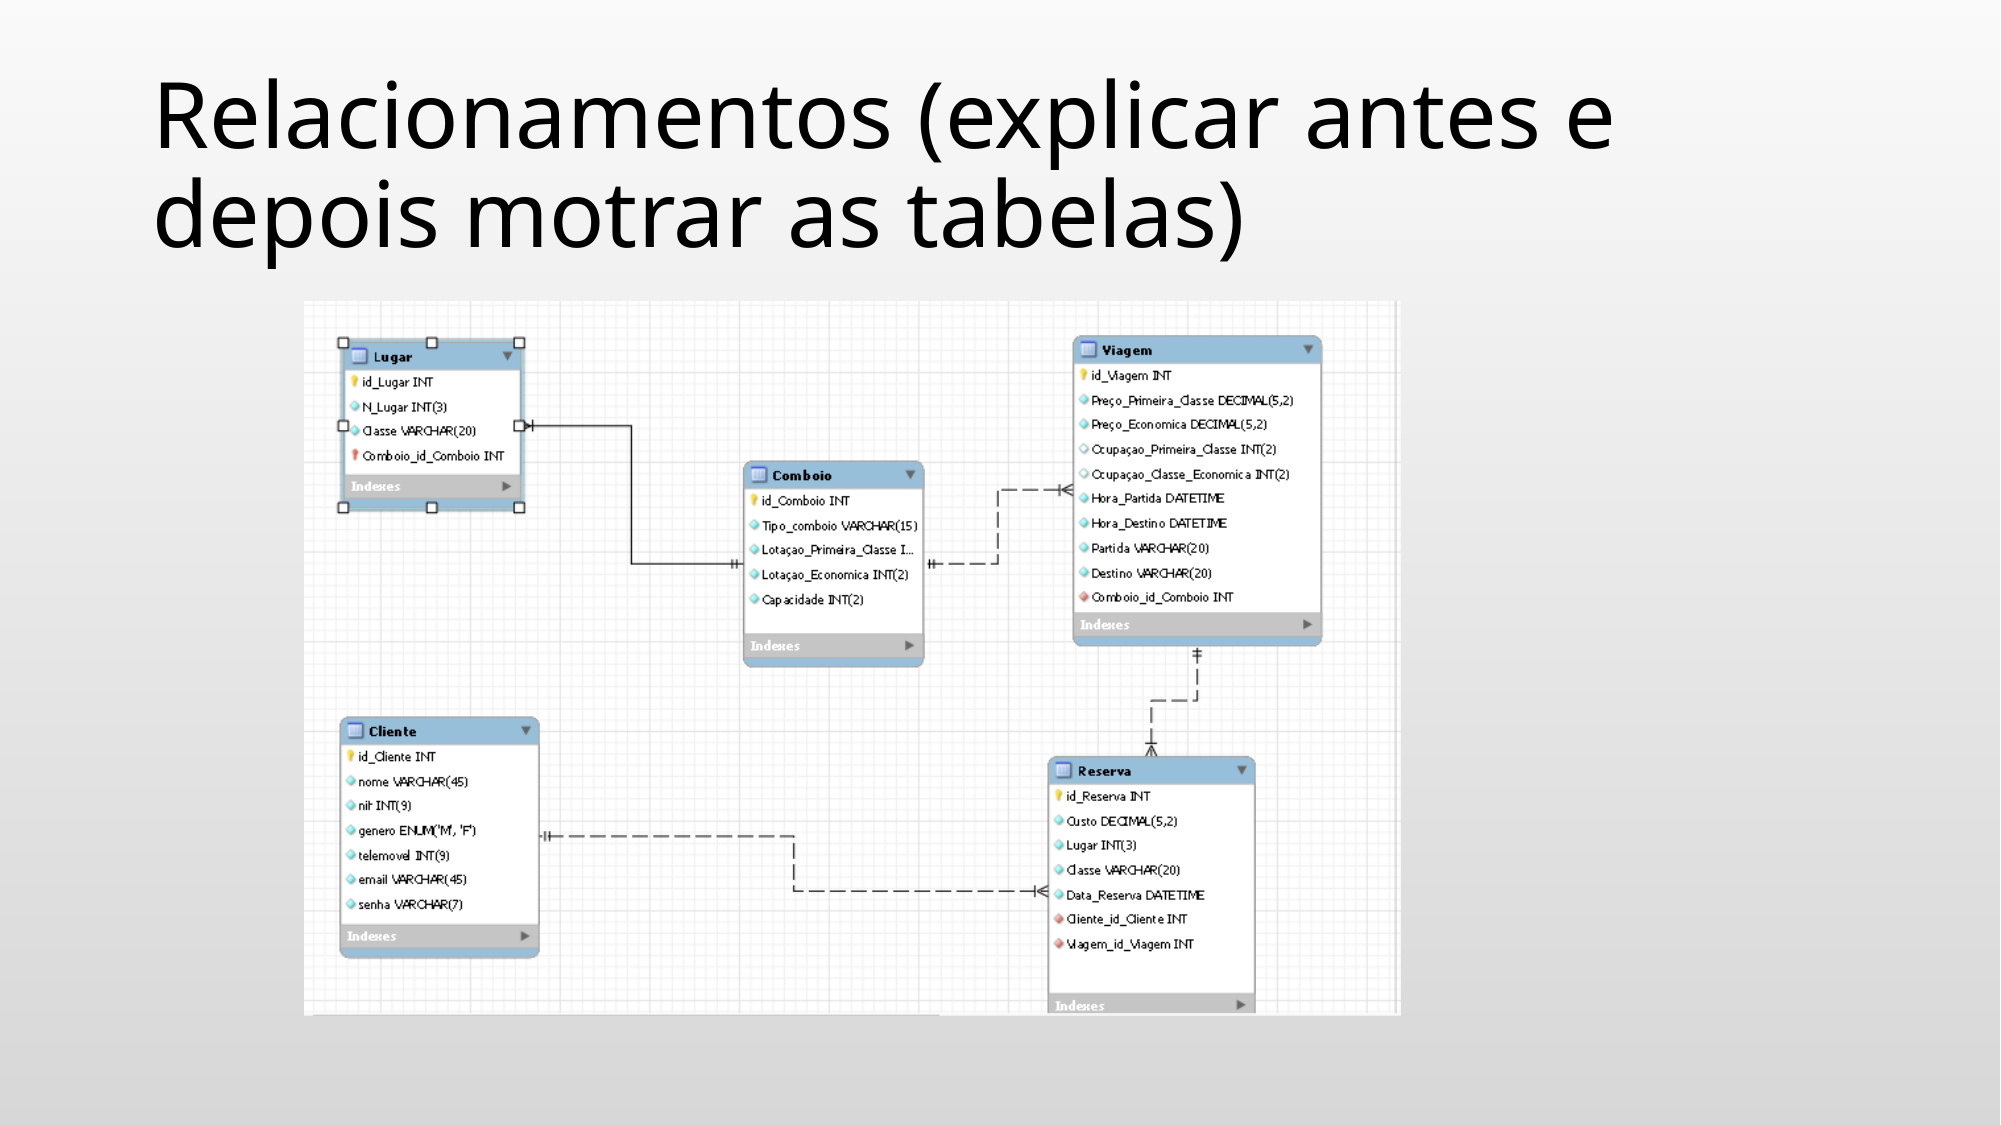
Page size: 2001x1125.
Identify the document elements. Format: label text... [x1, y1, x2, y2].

picture [304, 301, 1401, 1016]
title Relacionamentos (explicar antes e depois motrar as tabelas) [137, 59, 1863, 278]
